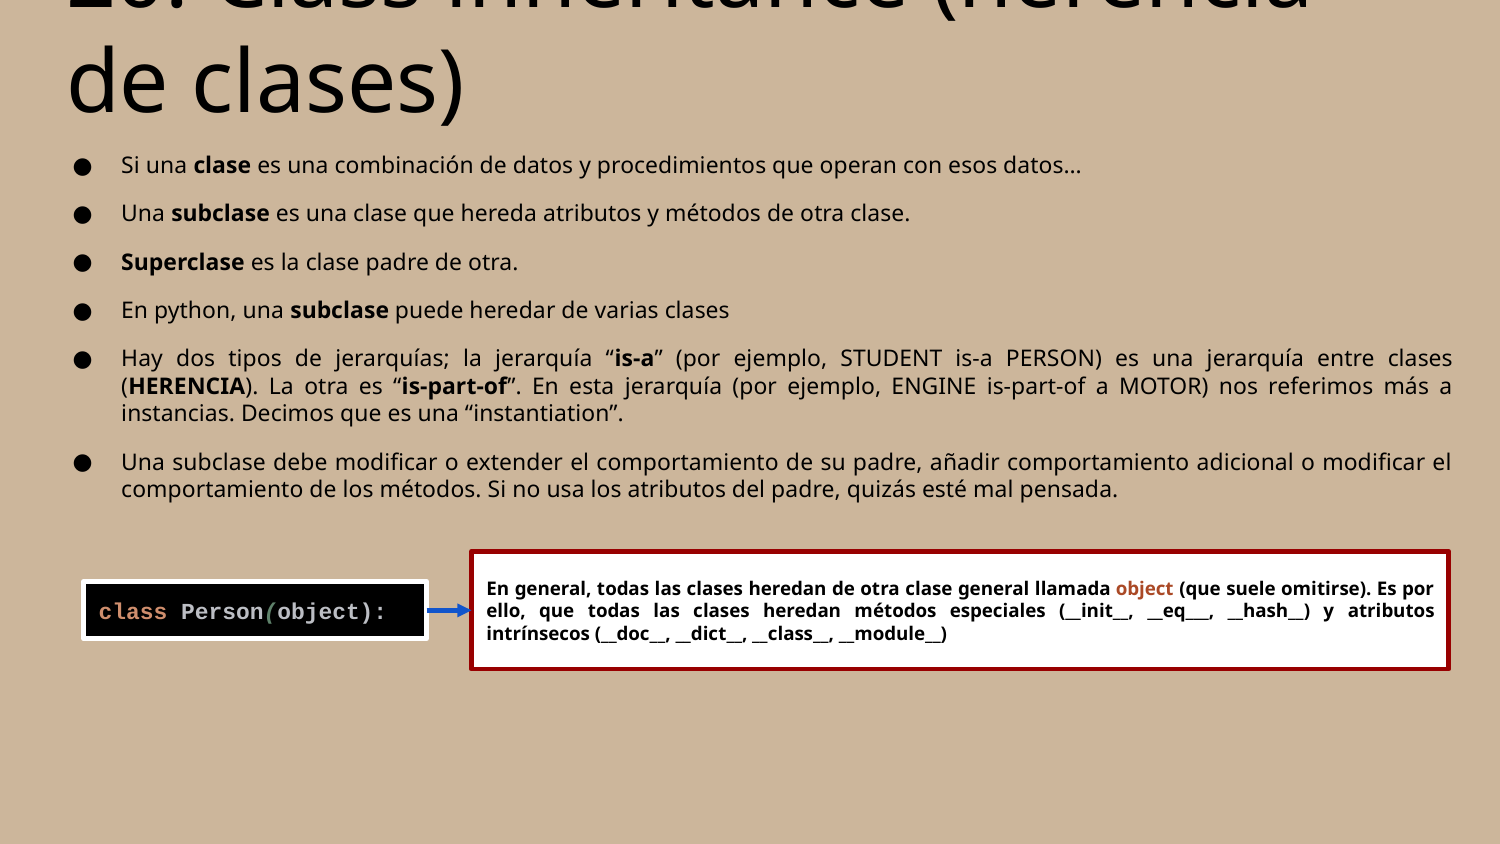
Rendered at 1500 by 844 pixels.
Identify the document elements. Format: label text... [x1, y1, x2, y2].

text_box En general, todas las clases heredan de otra clase general llamada object (que suele omitirse). Es por ello, que todas las clases heredan métodos especiales (__init__, __eq___, __hash__) y atributos intrínsecos (__doc__, __dict__, __class__, __module__) [471, 551, 1449, 670]
text_box Si una clase es una combinación de datos y procedimientos que operan con esos datos… Una subclase es una clase que hereda atributos y métodos de otra clase. Superclase es la clase padre de otra. En python, una subclase puede heredar de varias clases Hay dos tipos de jerarquías; la jerarquía “is-a” (por ejemplo, STUDENT is-a PERSON) es una jerarquía entre clases (HERENCIA). La otra es “is-part-of”. En esta jerarquía (por ejemplo, ENGINE is-part-of a MOTOR) nos referimos más a instancias. Decimos que es una “instantiation”. Una subclase debe modificar o extender el comportamiento de su padre, añadir comportamiento adicional o modificar el comportamiento de los métodos. Si no usa los atributos del padre, quizás esté mal pensada. [31, 129, 1469, 523]
title 20. Class inheritance (herencia de clases) [51, 8, 1449, 129]
text_box class Person(object): [83, 581, 427, 639]
